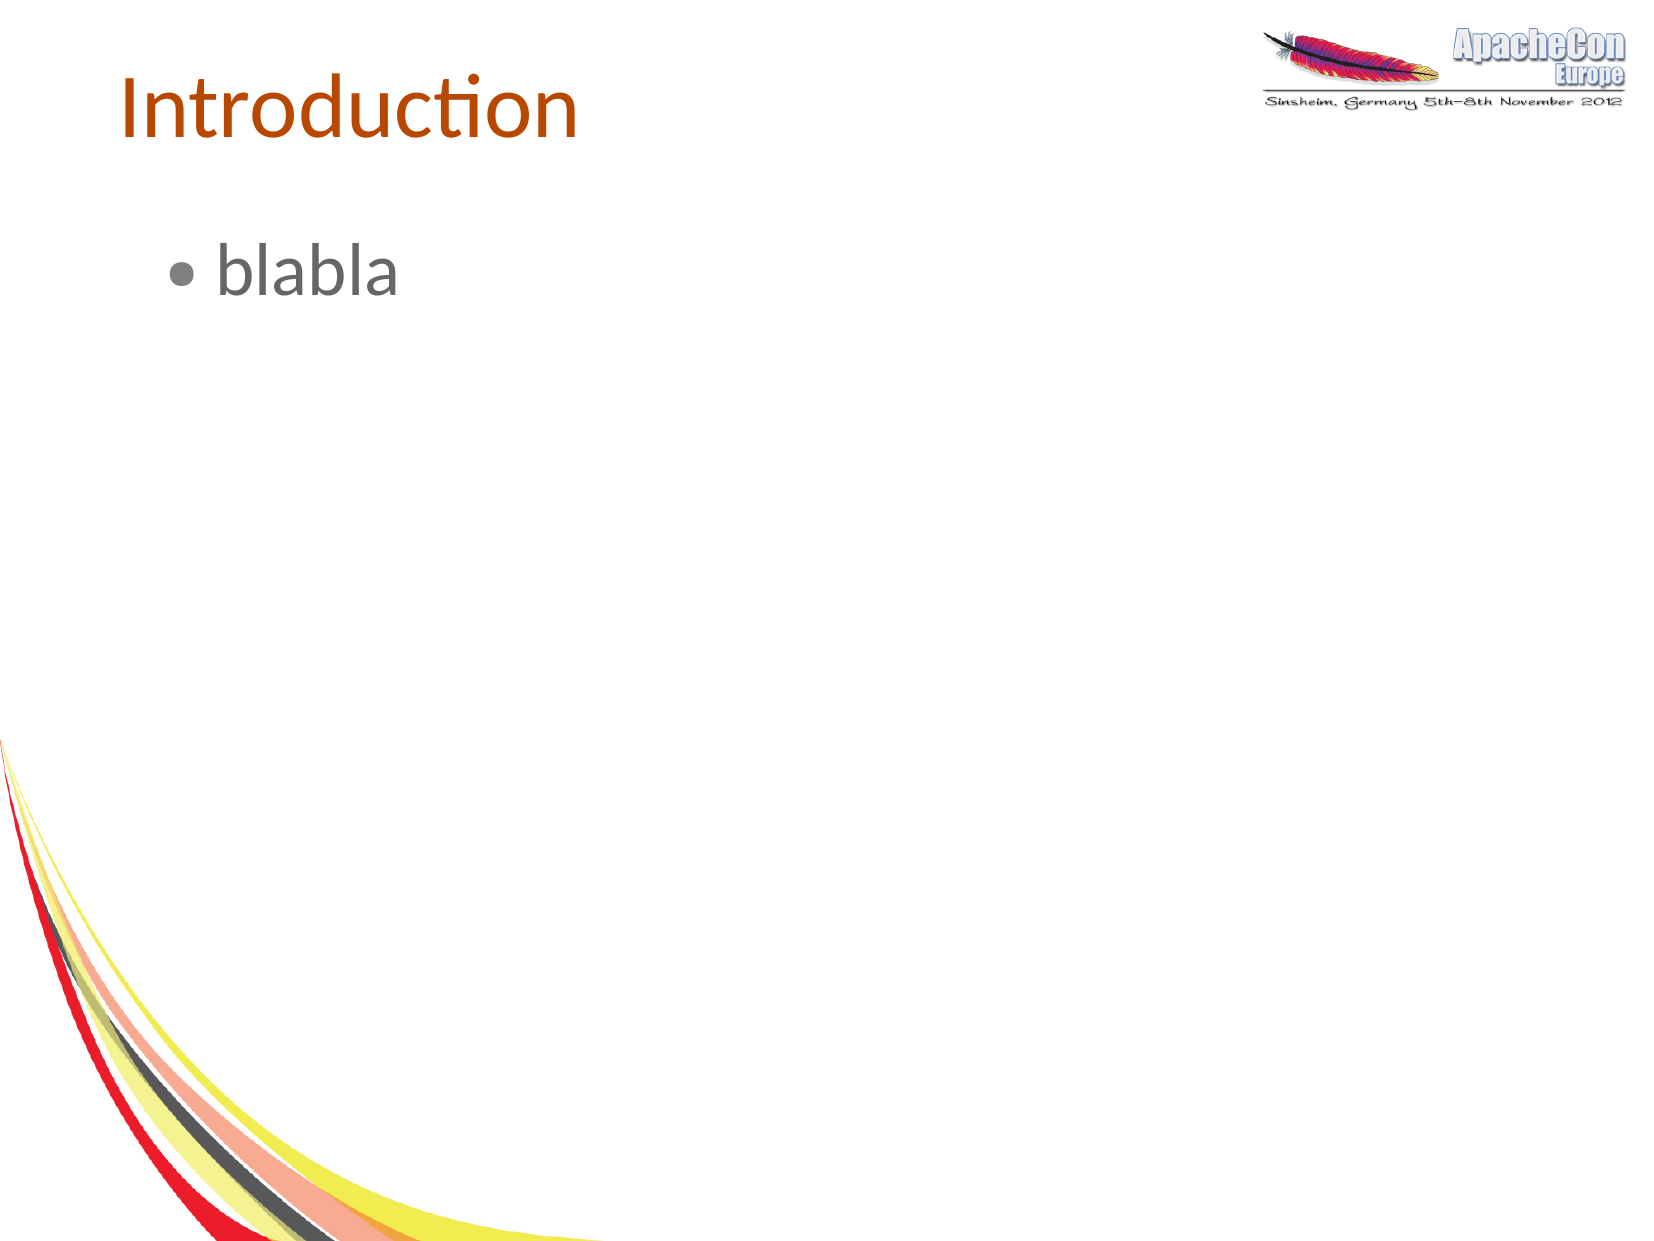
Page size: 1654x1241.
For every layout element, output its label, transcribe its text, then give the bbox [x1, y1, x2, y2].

picture [0, 0, 1654, 1241]
list blabla [147, 239, 1576, 1126]
title Introduction [59, 59, 1418, 171]
